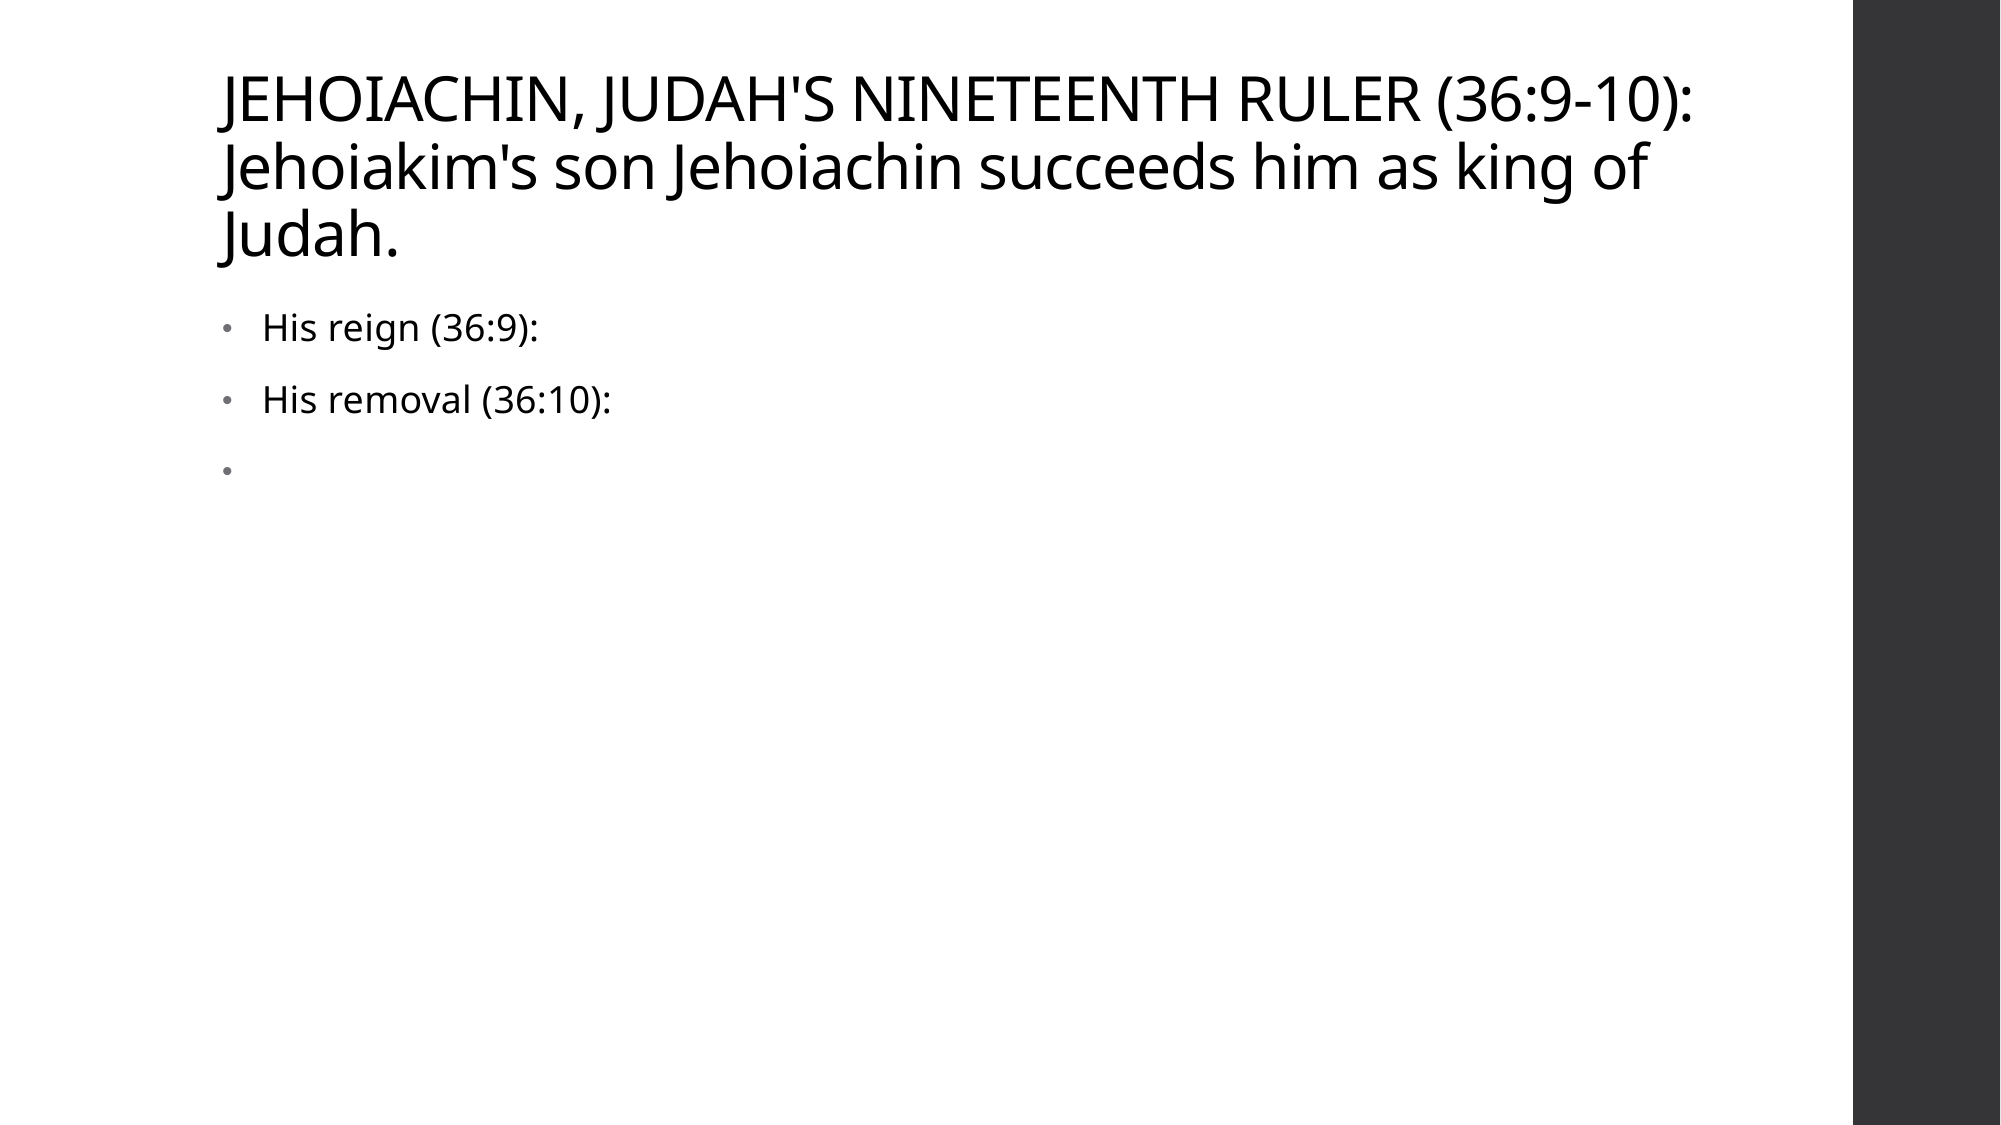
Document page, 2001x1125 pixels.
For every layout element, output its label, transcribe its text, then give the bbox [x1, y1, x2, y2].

title JEHOIACHIN, JUDAH'S NINETEENTH RULER (36:9-10): Jehoiakim's son Jehoiachin succeeds him as king of Judah. [206, 60, 1797, 278]
list His reign (36:9): His removal (36:10): [206, 299, 1617, 1014]
